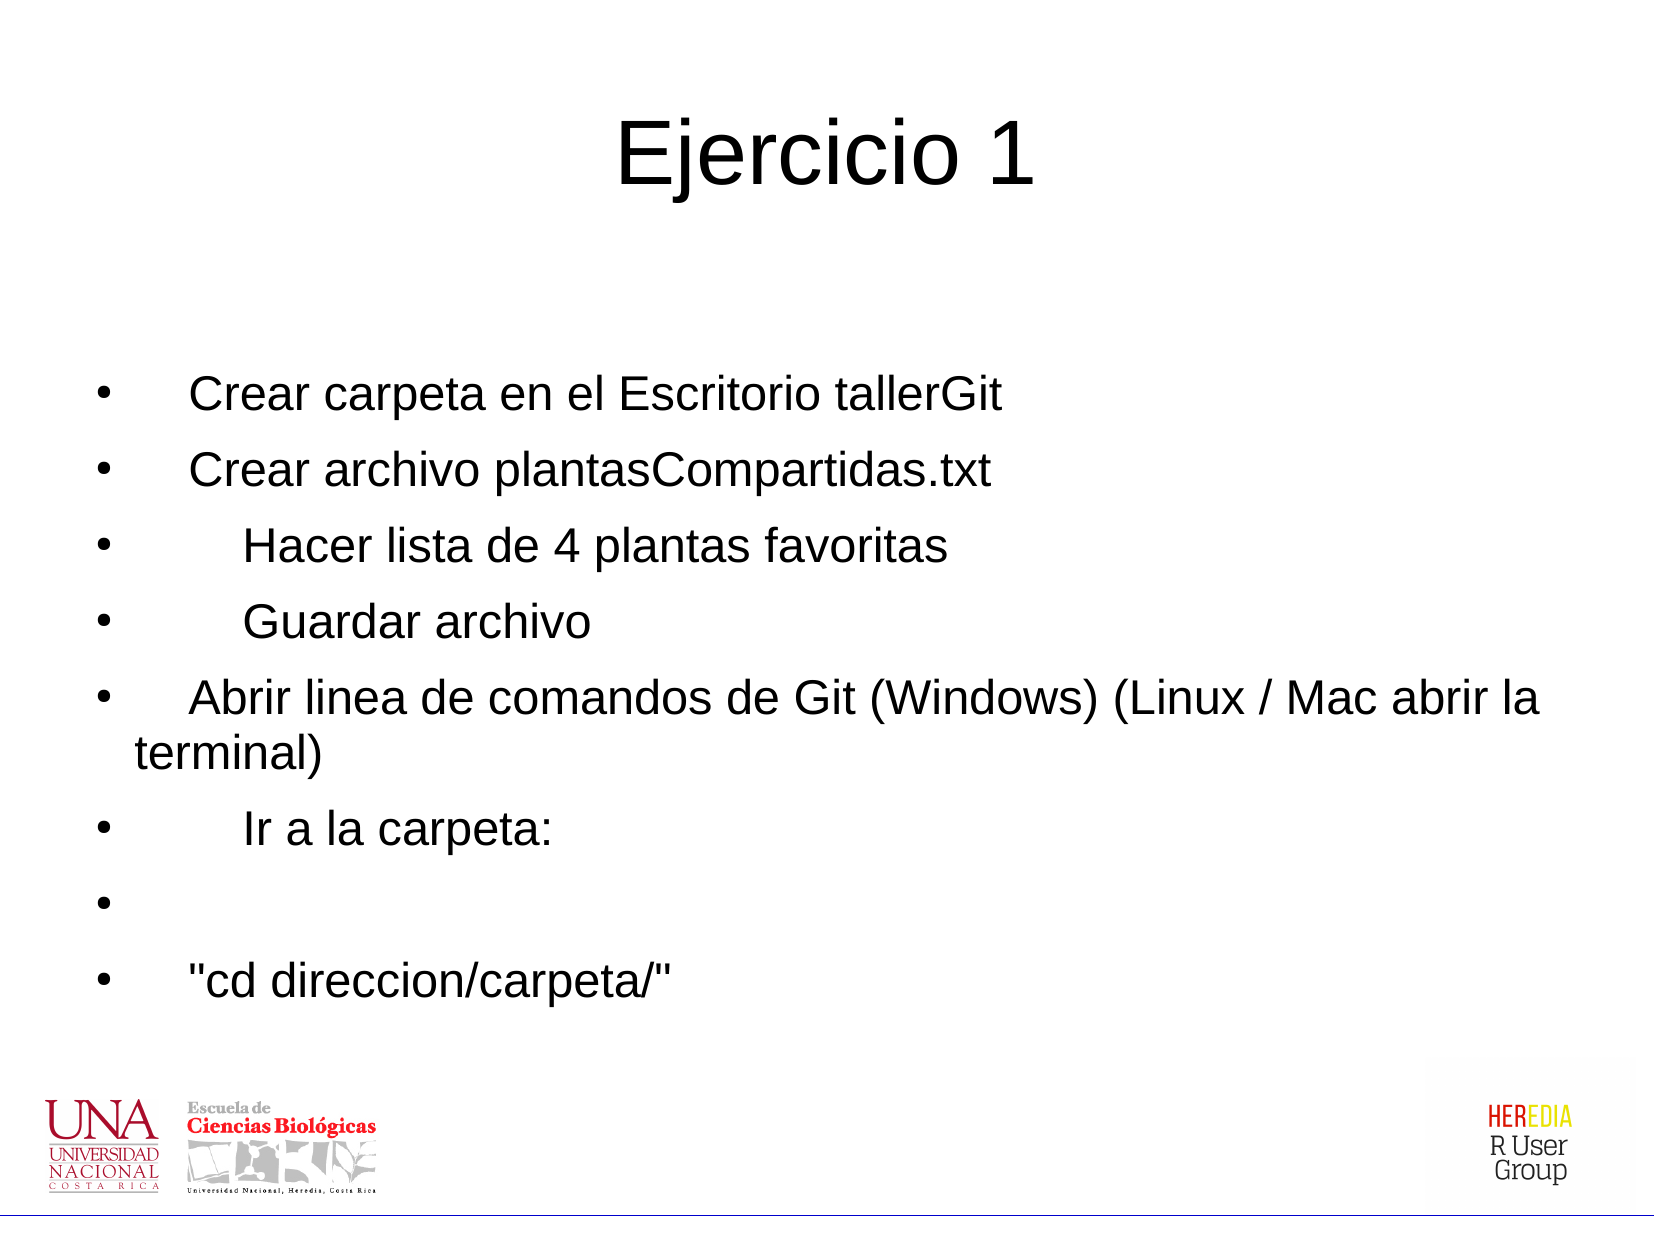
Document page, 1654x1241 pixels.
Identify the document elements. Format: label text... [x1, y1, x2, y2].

list Crear carpeta en el Escritorio tallerGit Crear archivo plantasCompartidas.txt Hacer lista de 4 plantas favoritas Guardar archivo Abrir linea de comandos de Git (Windows) (Linux / Mac abrir la terminal) Ir a la carpeta: "cd direccion/carpeta/" [82, 290, 1571, 1010]
picture [180, 1094, 382, 1201]
picture [1425, 1057, 1636, 1215]
title Ejercicio 1 [82, 49, 1571, 257]
picture [45, 1099, 159, 1193]
